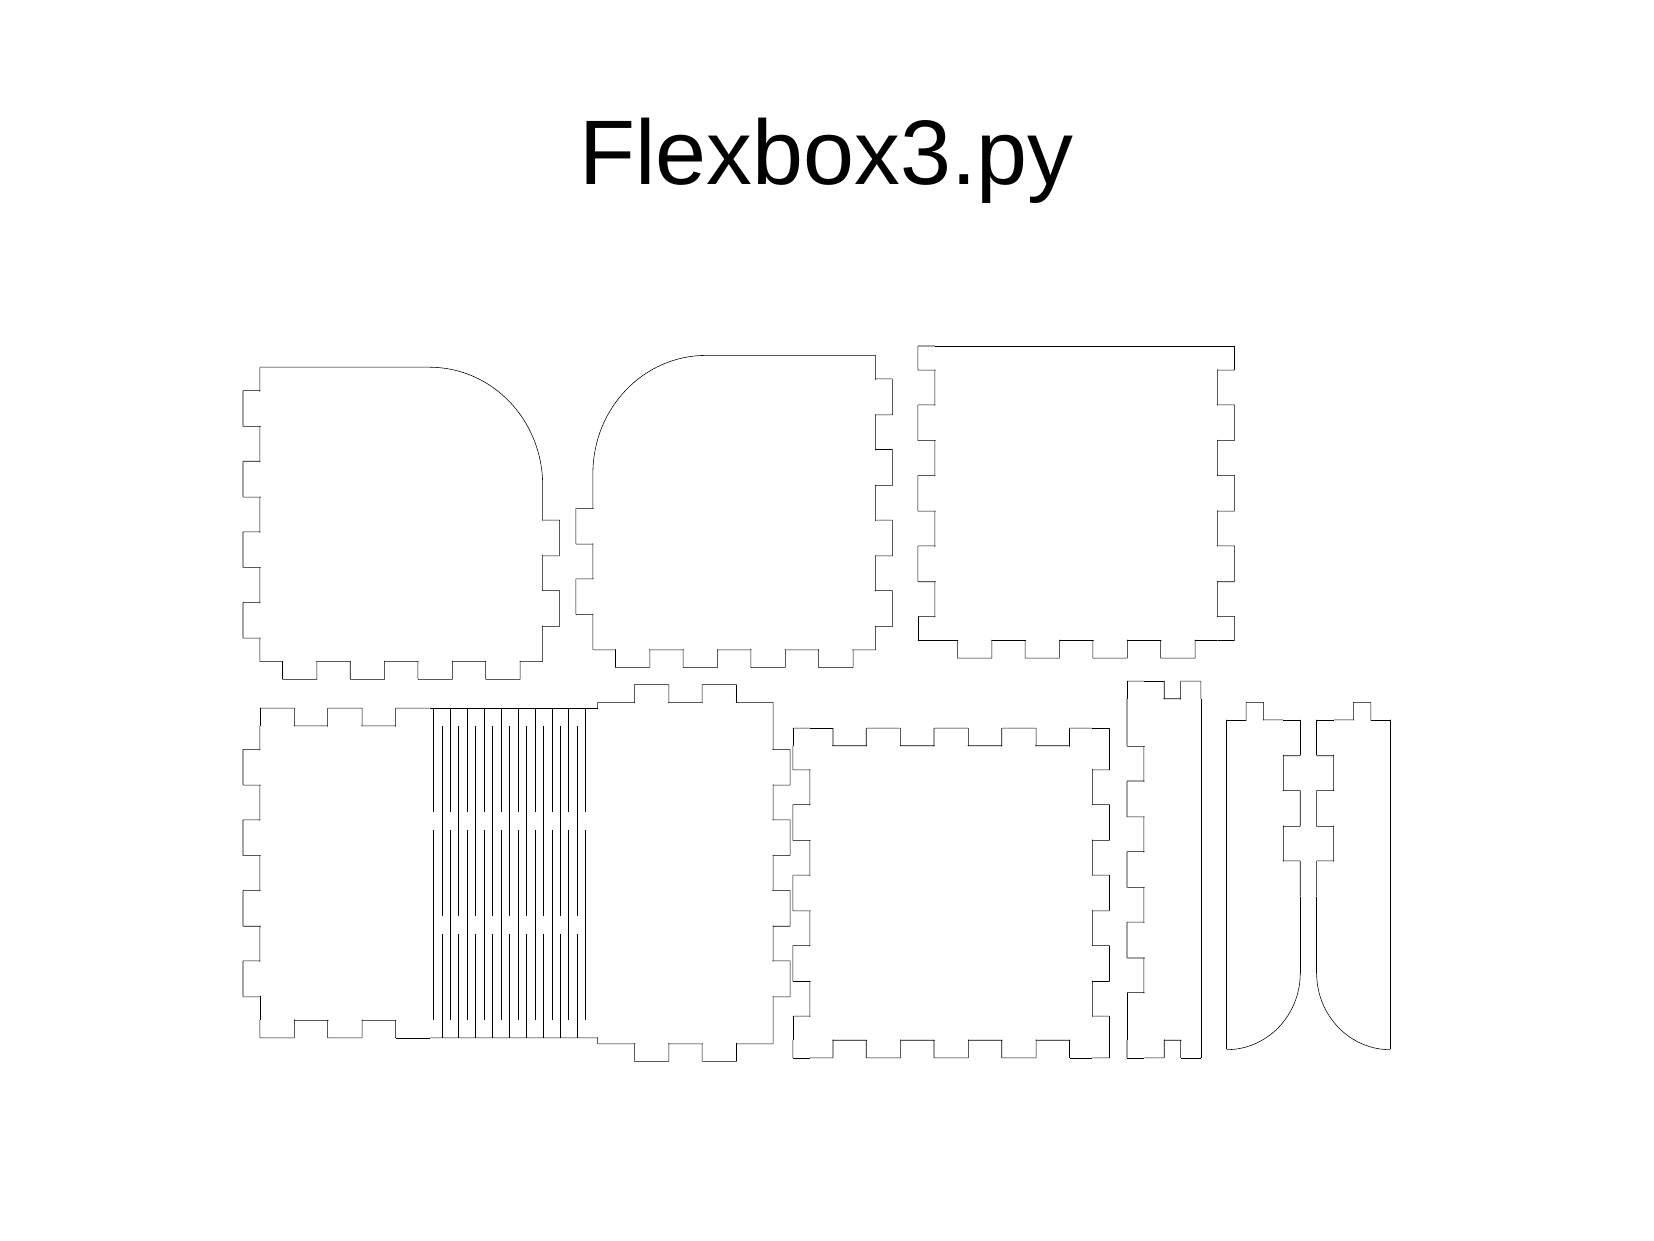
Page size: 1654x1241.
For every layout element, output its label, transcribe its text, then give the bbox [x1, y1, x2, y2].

title Flexbox3.py [82, 49, 1571, 257]
picture [226, 257, 1495, 1068]
